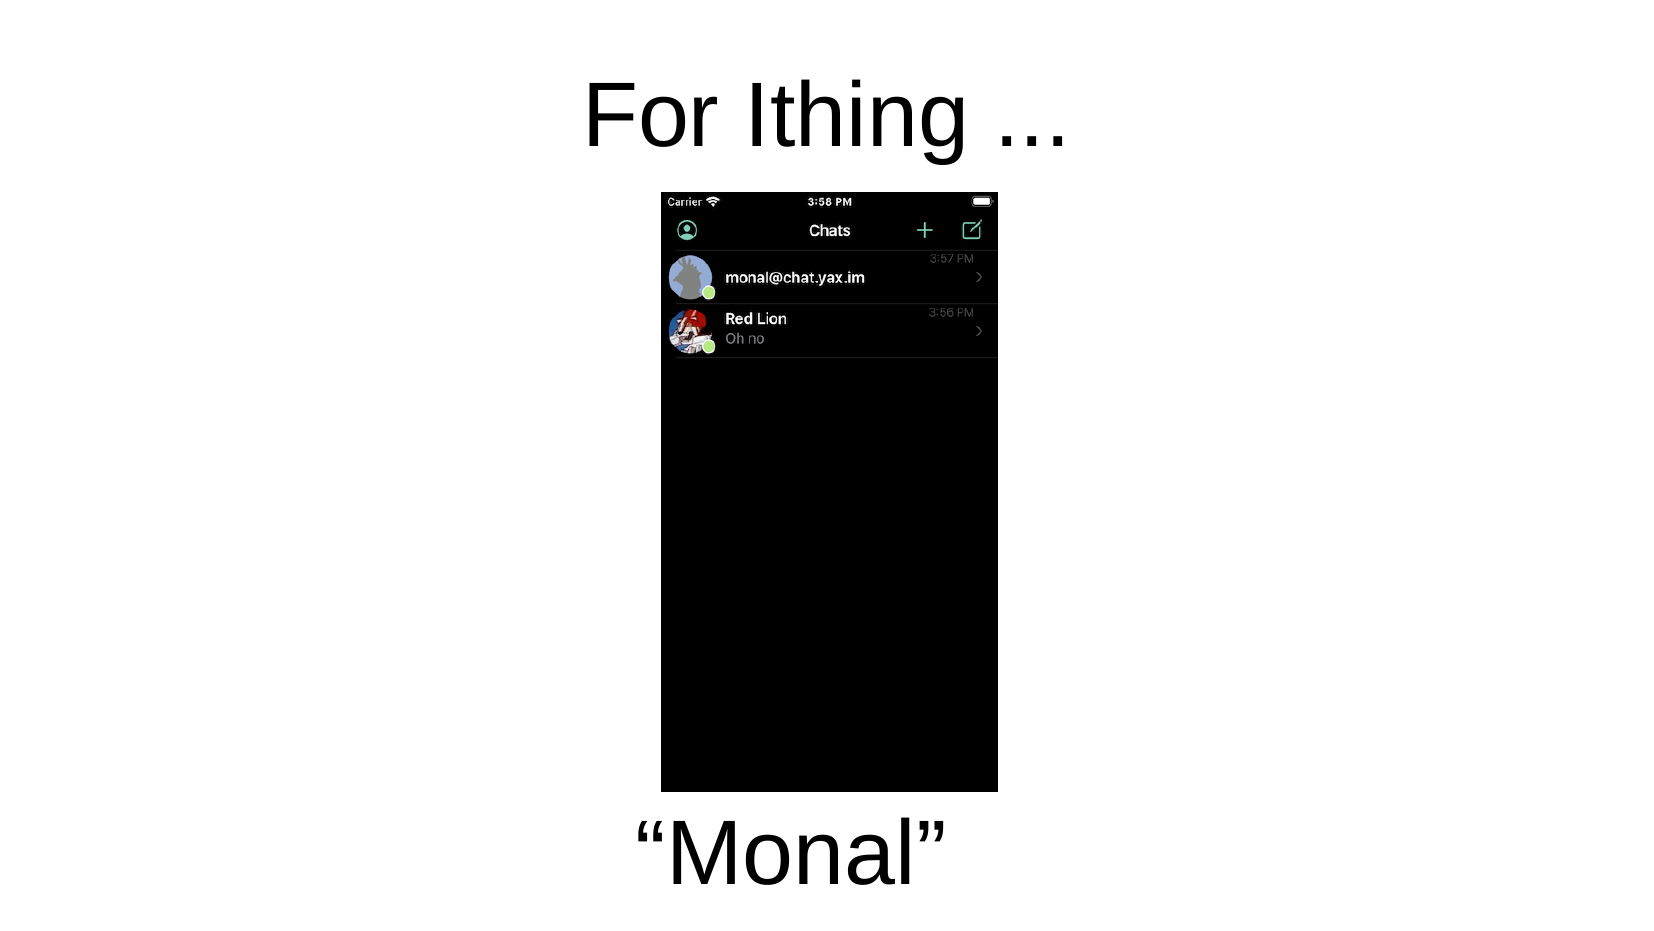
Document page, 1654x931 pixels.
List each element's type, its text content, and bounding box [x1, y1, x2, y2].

title For Ithing ... [82, 37, 1571, 193]
title “Monal” [47, 774, 1536, 931]
picture [661, 192, 998, 774]
